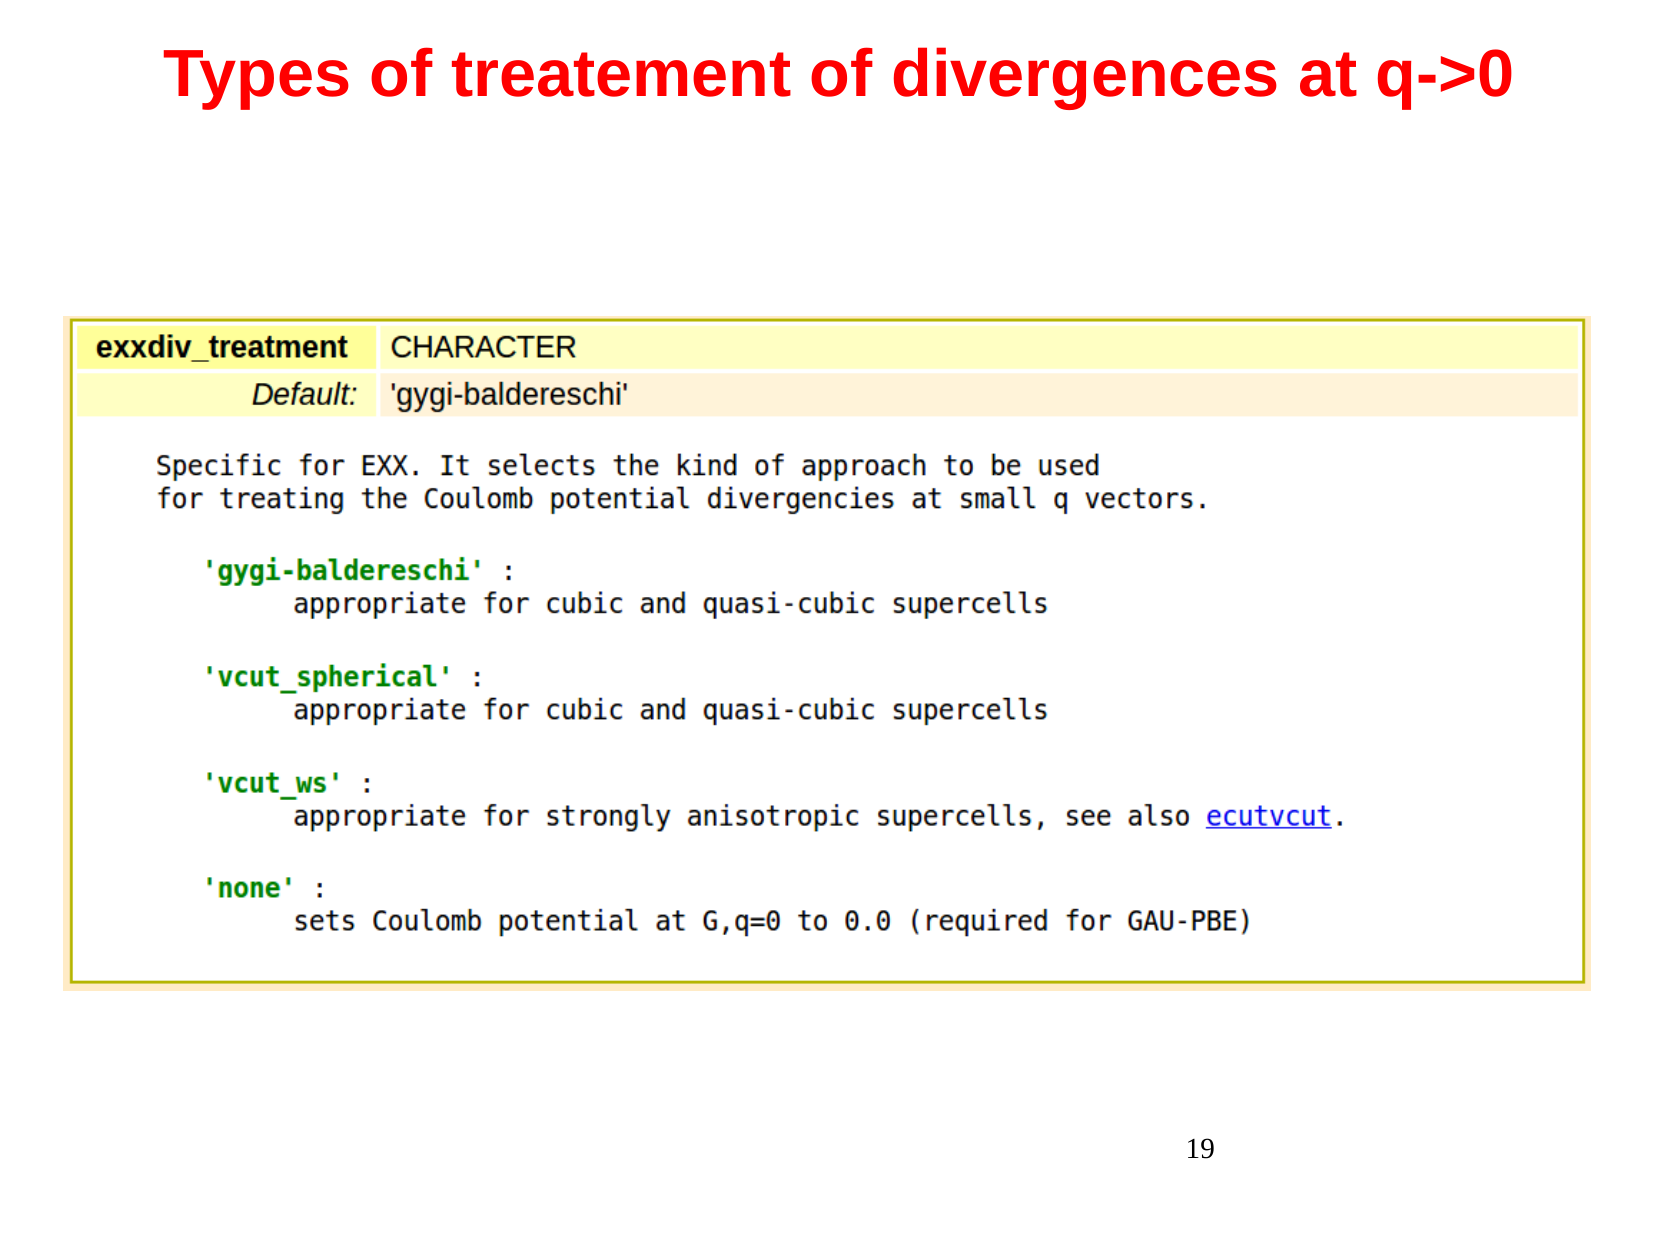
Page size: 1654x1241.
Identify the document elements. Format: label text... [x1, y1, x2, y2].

picture [63, 316, 1591, 991]
title Types of treatement of divergences at q->0 [120, 30, 1561, 106]
text_box [1185, 1129, 1571, 1216]
